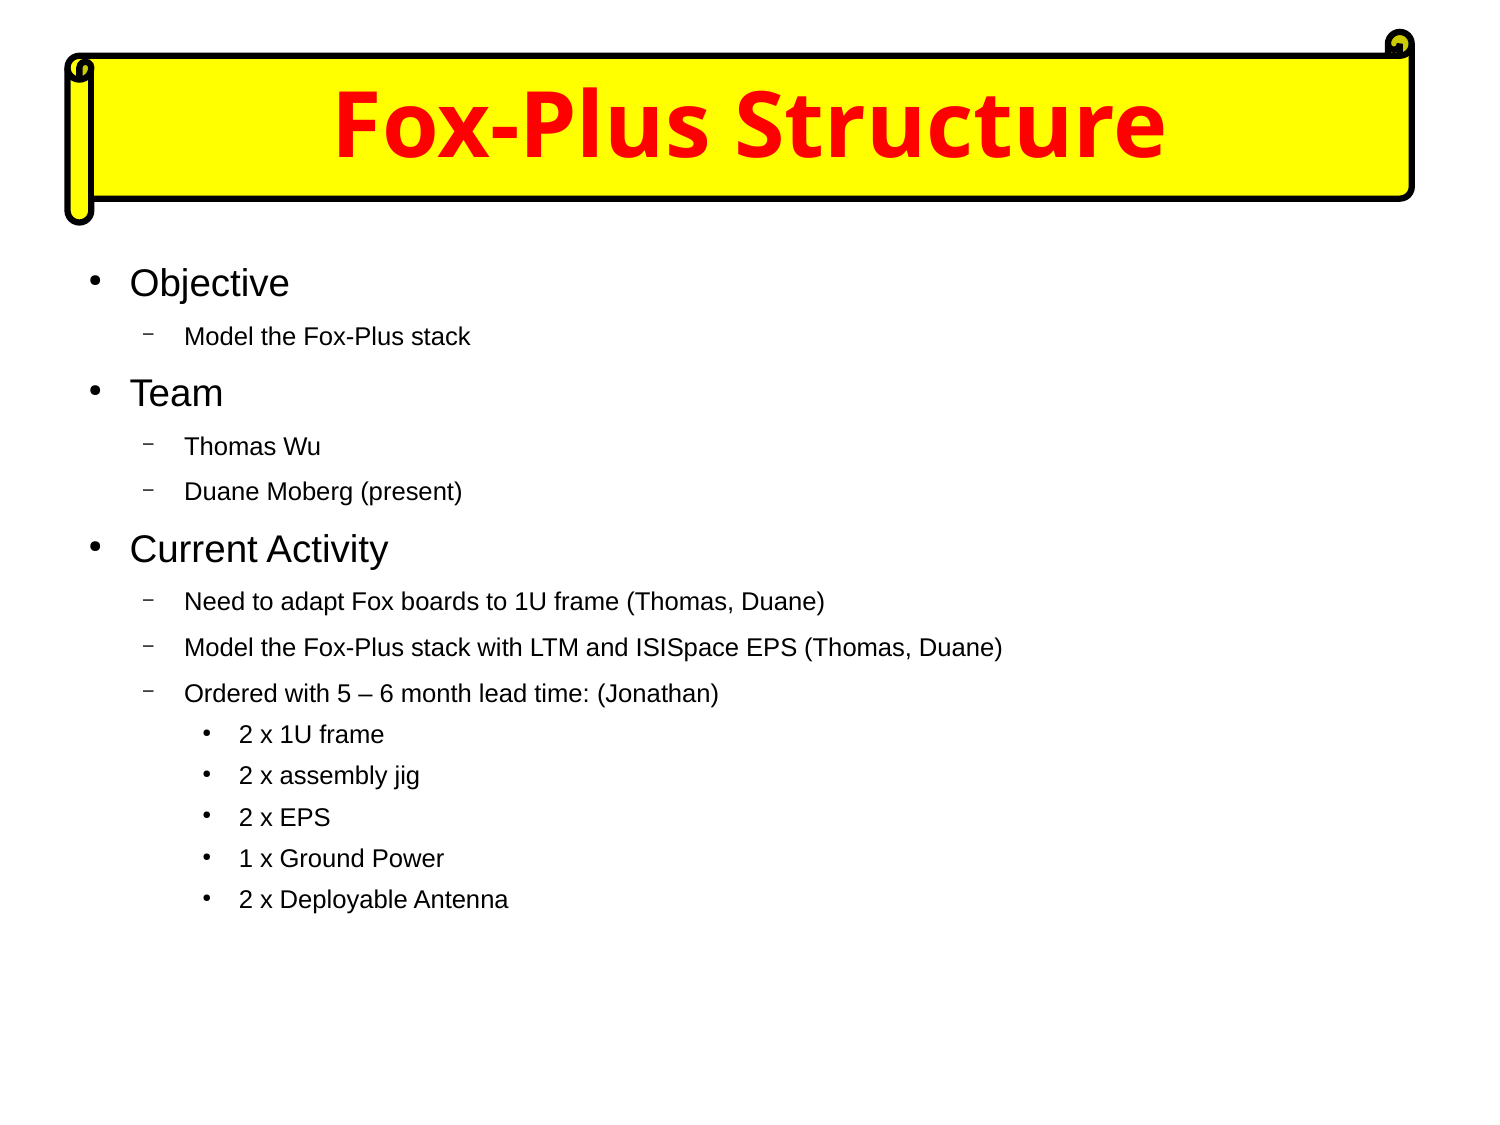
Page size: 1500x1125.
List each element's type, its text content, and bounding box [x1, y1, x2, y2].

list Objective Model the Fox-Plus stack Team Thomas Wu Duane Moberg (present) Current Activity Need to adapt Fox boards to 1U frame (Thomas, Duane) Model the Fox-Plus stack with LTM and ISISpace EPS (Thomas, Duane) Ordered with 5 – 6 month lead time: (Jonathan) 2 x 1U frame 2 x assembly jig 2 x EPS 1 x Ground Power 2 x Deployable Antenna [75, 263, 1425, 916]
text_box [72, 31, 1412, 58]
text_box Fox-Plus Structure [0, 58, 1500, 184]
text_box [67, 184, 1412, 223]
